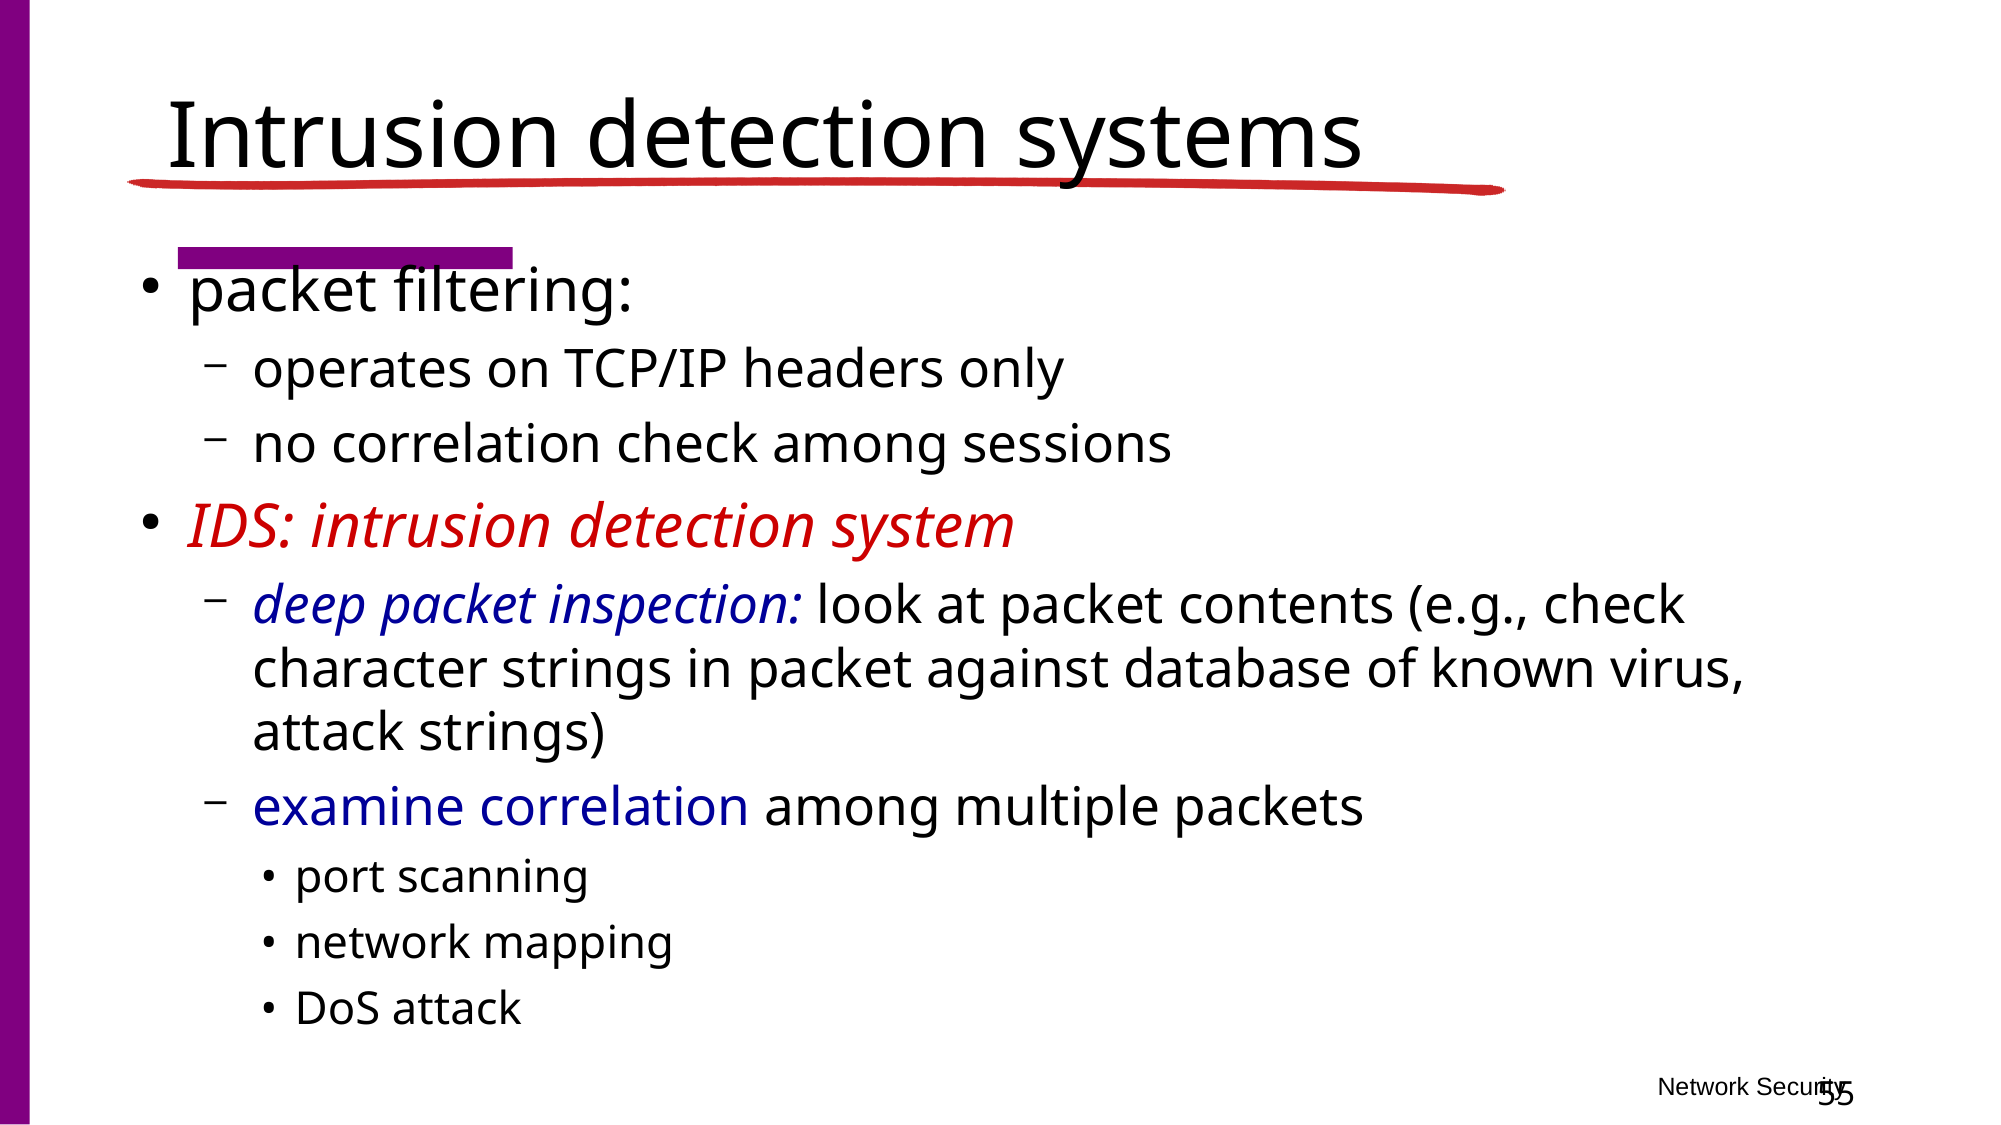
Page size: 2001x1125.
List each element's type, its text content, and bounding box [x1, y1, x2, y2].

list packet filtering: operates on TCP/IP headers only no correlation check among sessions IDS: intrusion detection system deep packet inspection: look at packet contents (e.g., check character strings in packet against database of known virus, attack strings) examine correlation among multiple packets port scanning network mapping DoS attack [109, 243, 1810, 1043]
title Intrusion detection systems [116, 37, 1817, 225]
text_box Network Security [1016, 1062, 1862, 1114]
